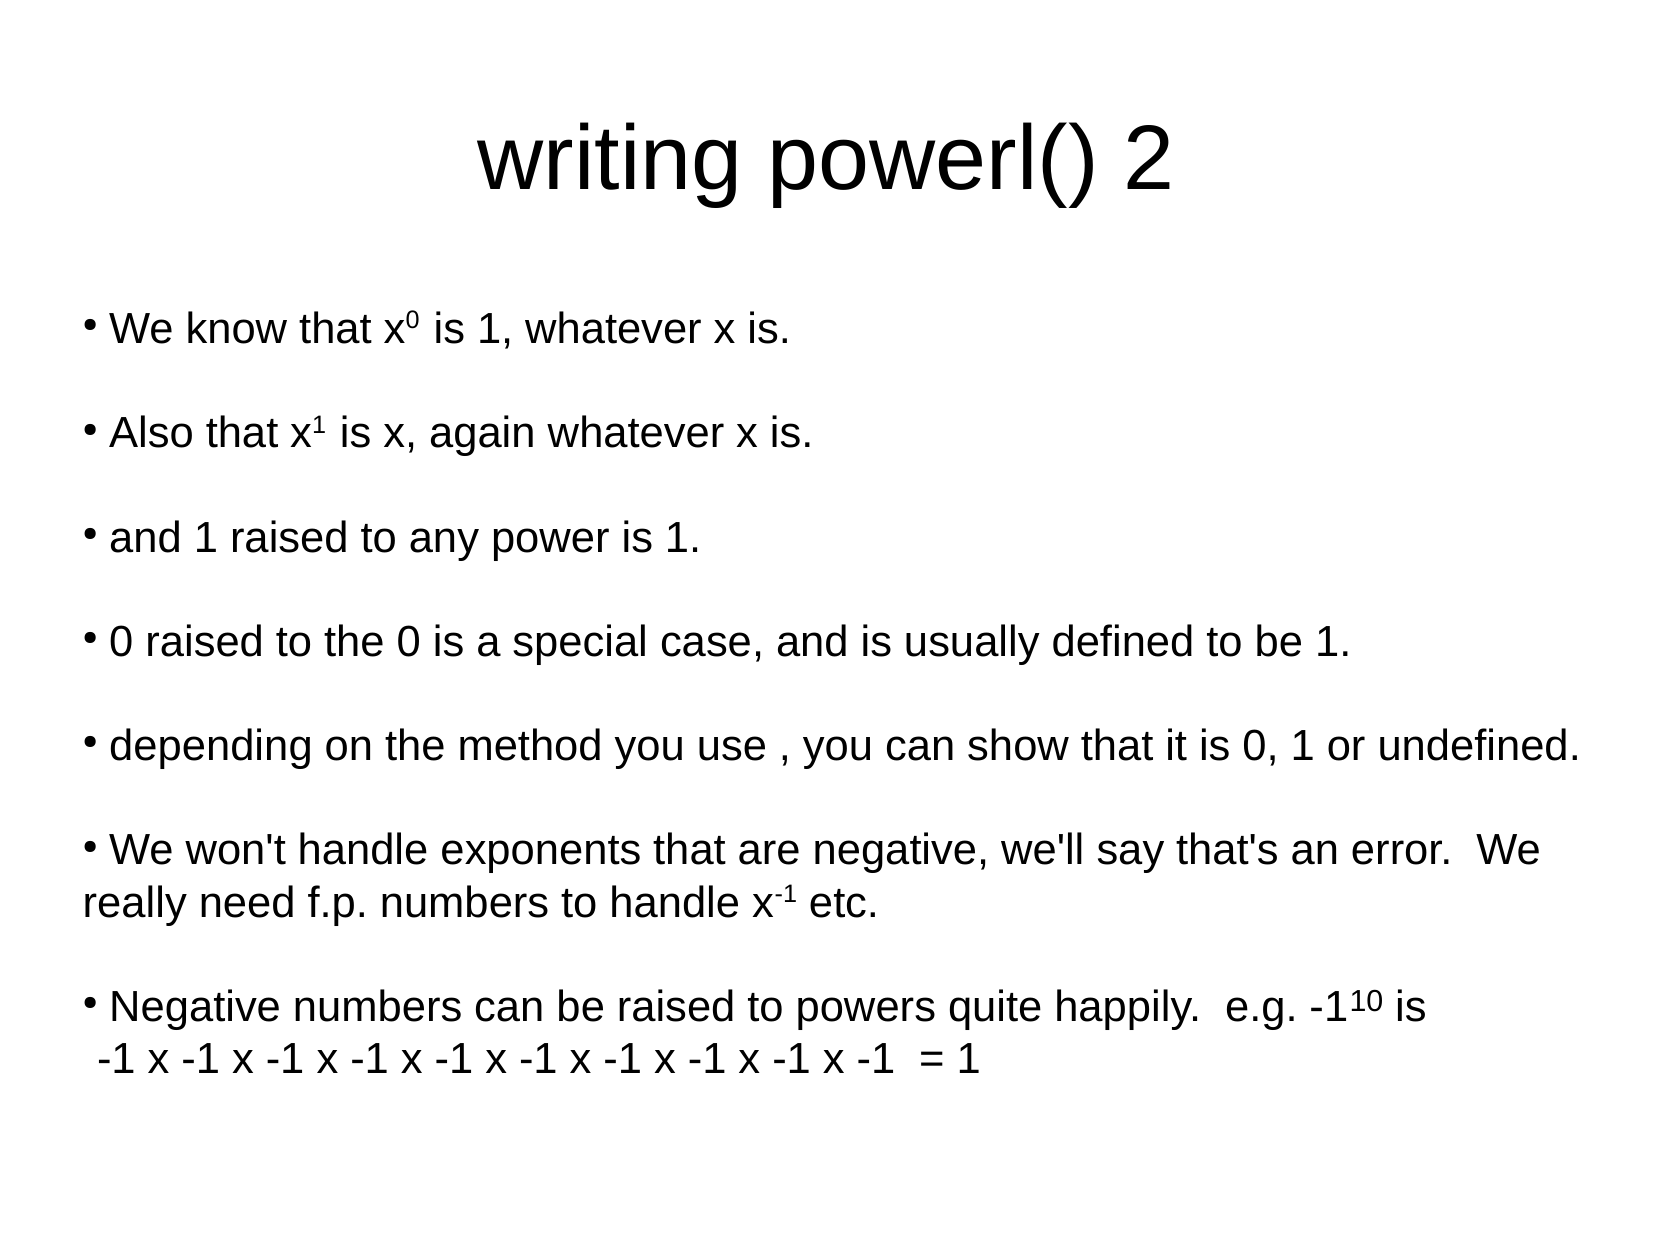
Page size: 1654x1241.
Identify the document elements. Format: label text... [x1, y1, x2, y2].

title writing powerl() 2 [82, 49, 1571, 248]
subtitle We know that x0 is 1, whatever x is. Also that x1 is x, again whatever x is. and 1 raised to any power is 1. 0 raised to the 0 is a special case, and is usually defined to be 1. depending on the method you use , you can show that it is 0, 1 or undefined. We won't handle exponents that are negative, we'll say that's an error. We really need f.p. numbers to handle x-1 etc. Negative numbers can be raised to powers quite happily. e.g. -110 is -1 x -1 x -1 x -1 x -1 x -1 x -1 x -1 x -1 x -1 = 1 [82, 248, 1595, 1098]
